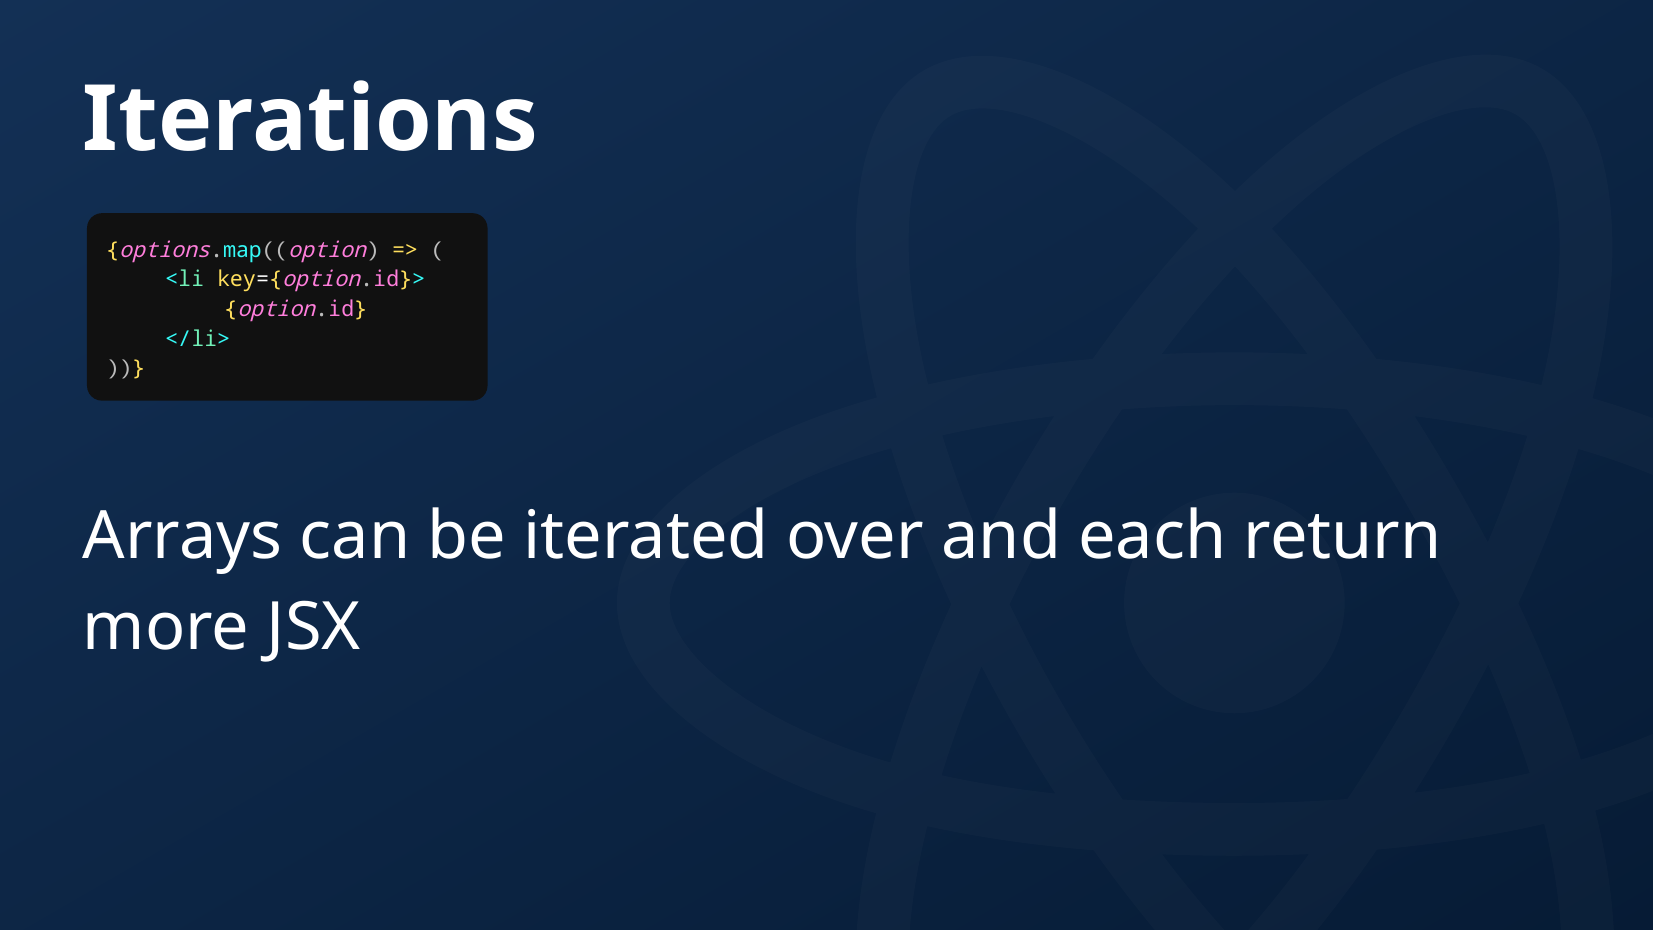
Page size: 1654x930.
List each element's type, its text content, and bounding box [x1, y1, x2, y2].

list Arrays can be iterated over and each return more JSX [82, 487, 1571, 757]
title Iterations [82, 37, 1571, 193]
text_box {options.map((option) => ( <li key={option.id}> {option.id} </li> ))} [86, 213, 488, 401]
